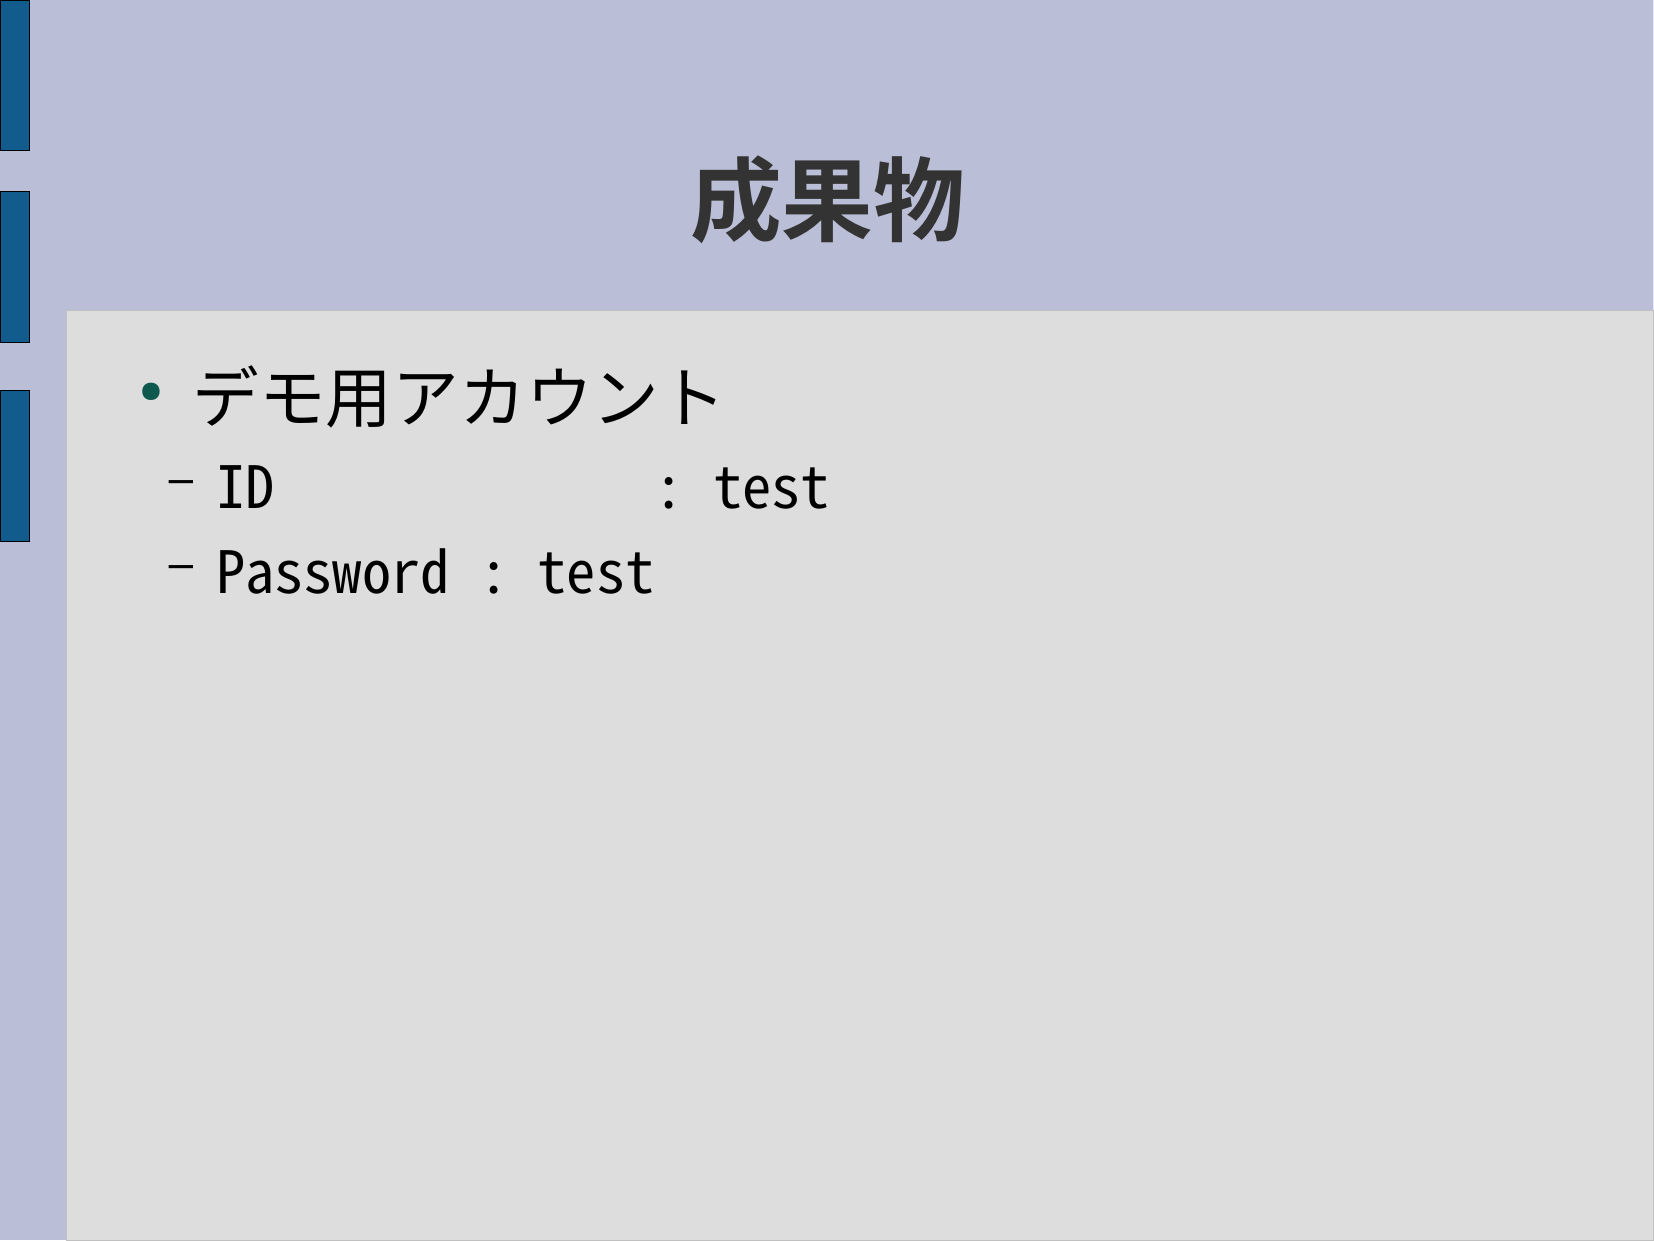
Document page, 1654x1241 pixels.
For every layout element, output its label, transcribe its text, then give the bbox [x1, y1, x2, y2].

title 成果物 [121, 91, 1534, 299]
list デモ用アカウント ID : test Password : test [121, 344, 1534, 1127]
